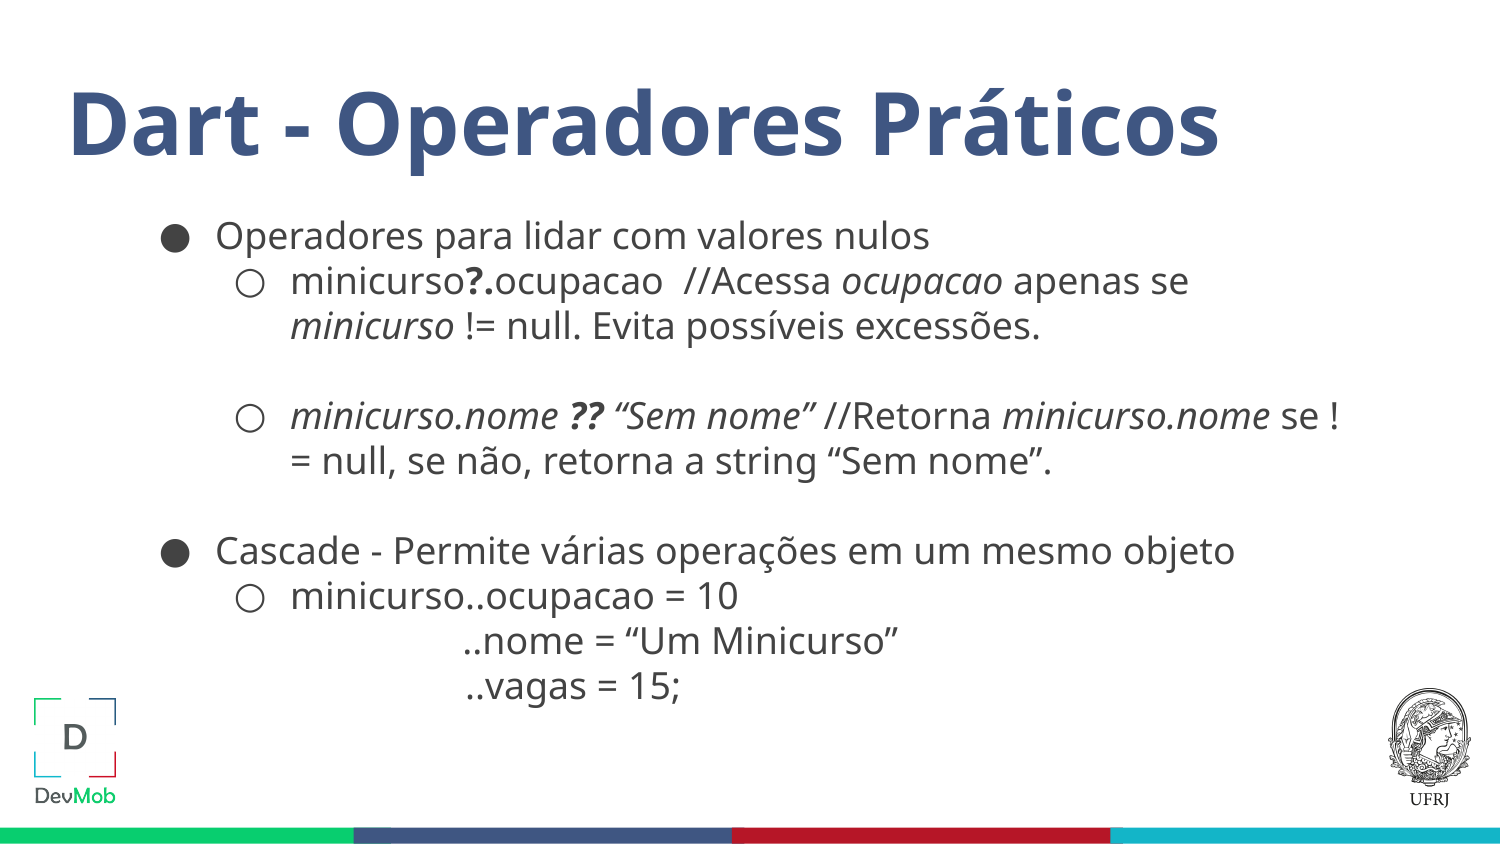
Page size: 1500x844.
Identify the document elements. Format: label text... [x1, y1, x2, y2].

picture [34, 698, 116, 808]
picture [1388, 688, 1471, 808]
list Operadores para lidar com valores nulos minicurso?.ocupacao //Acessa ocupacao apenas se minicurso != null. Evita possíveis excessões. minicurso.nome ?? “Sem nome” //Retorna minicurso.nome se != null, se não, retorna a string “Sem nome”. Cascade - Permite várias operações em um mesmo objeto minicurso..ocupacao = 10 ..nome = “Um Minicurso” ..vagas = 15; [125, 167, 1375, 752]
title Dart - Operadores Práticos [51, 51, 1449, 189]
